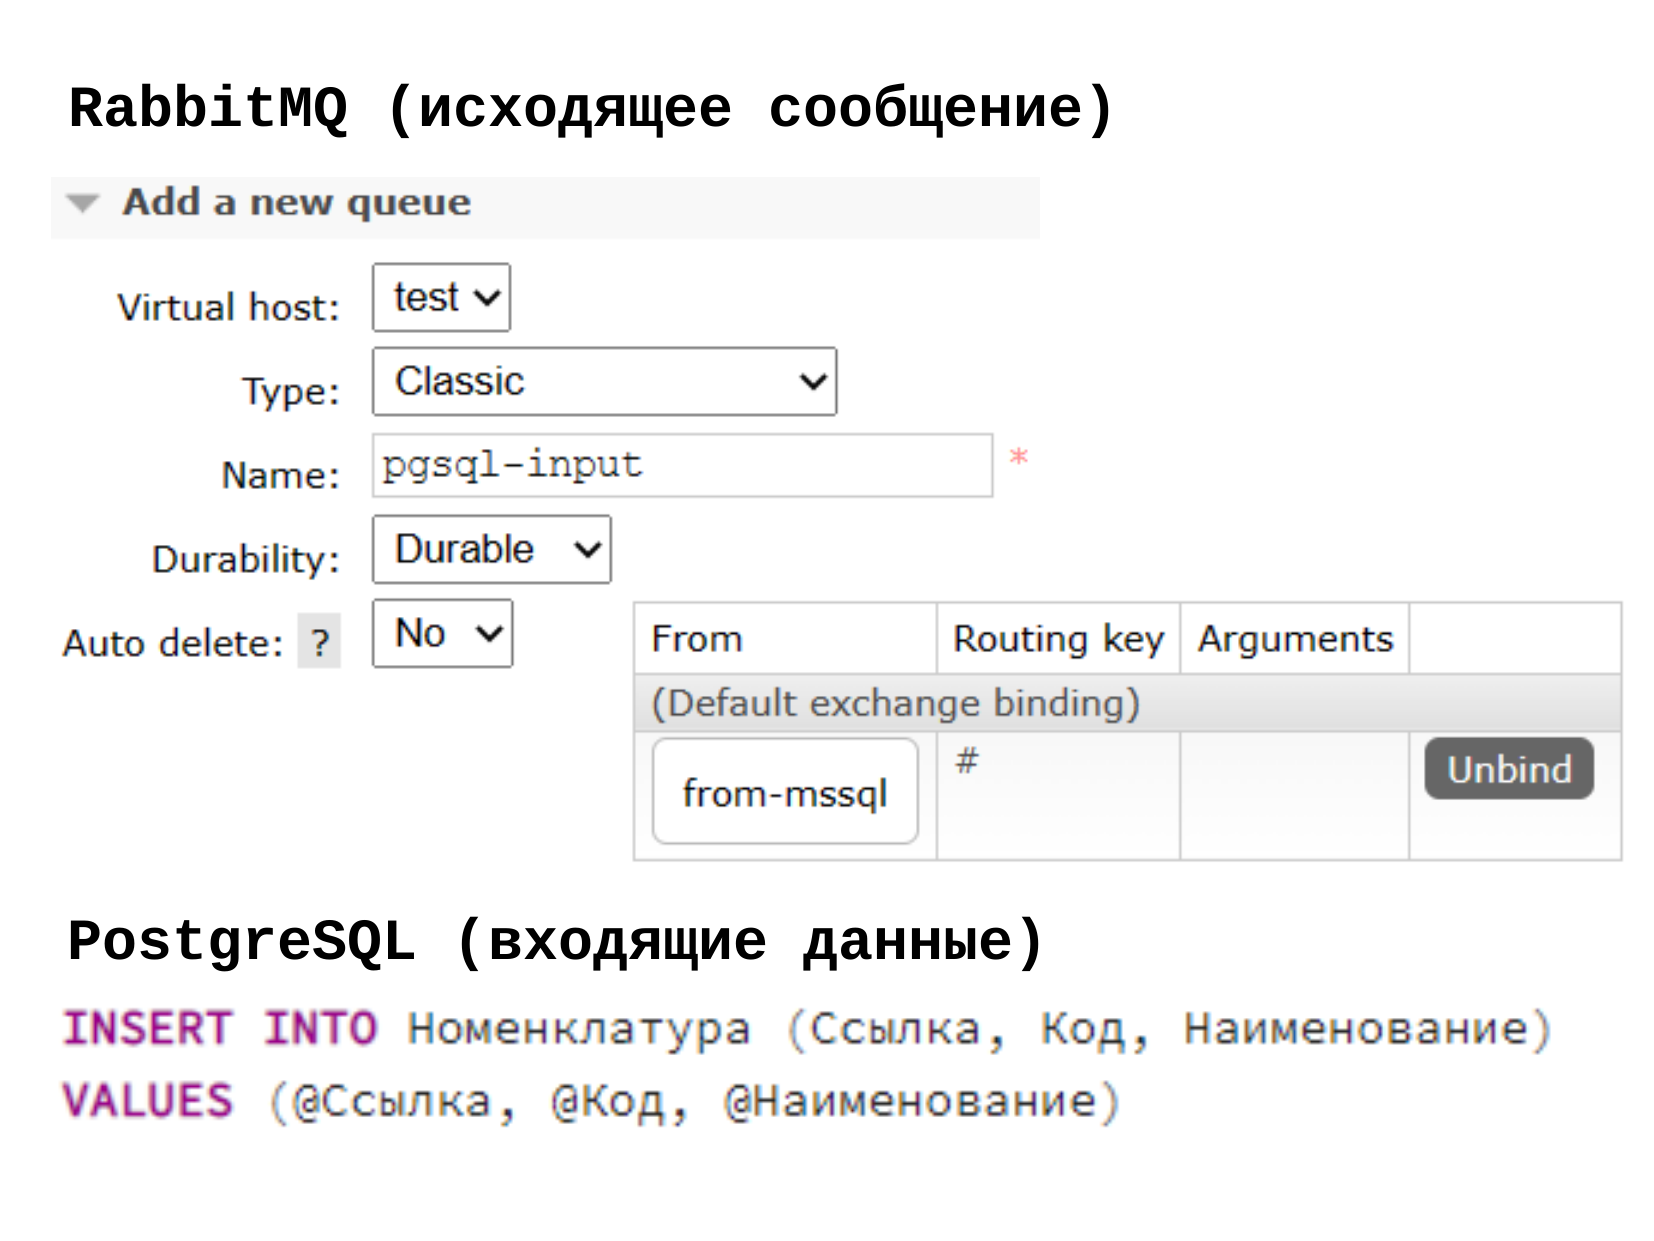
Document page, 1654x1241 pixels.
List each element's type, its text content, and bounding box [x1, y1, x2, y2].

text_box RabbitMQ (исходящее сообщение) [53, 71, 1133, 152]
picture [47, 986, 1568, 1148]
text_box PostgreSQL (входящие данные) [53, 903, 1063, 985]
picture [51, 177, 1633, 875]
